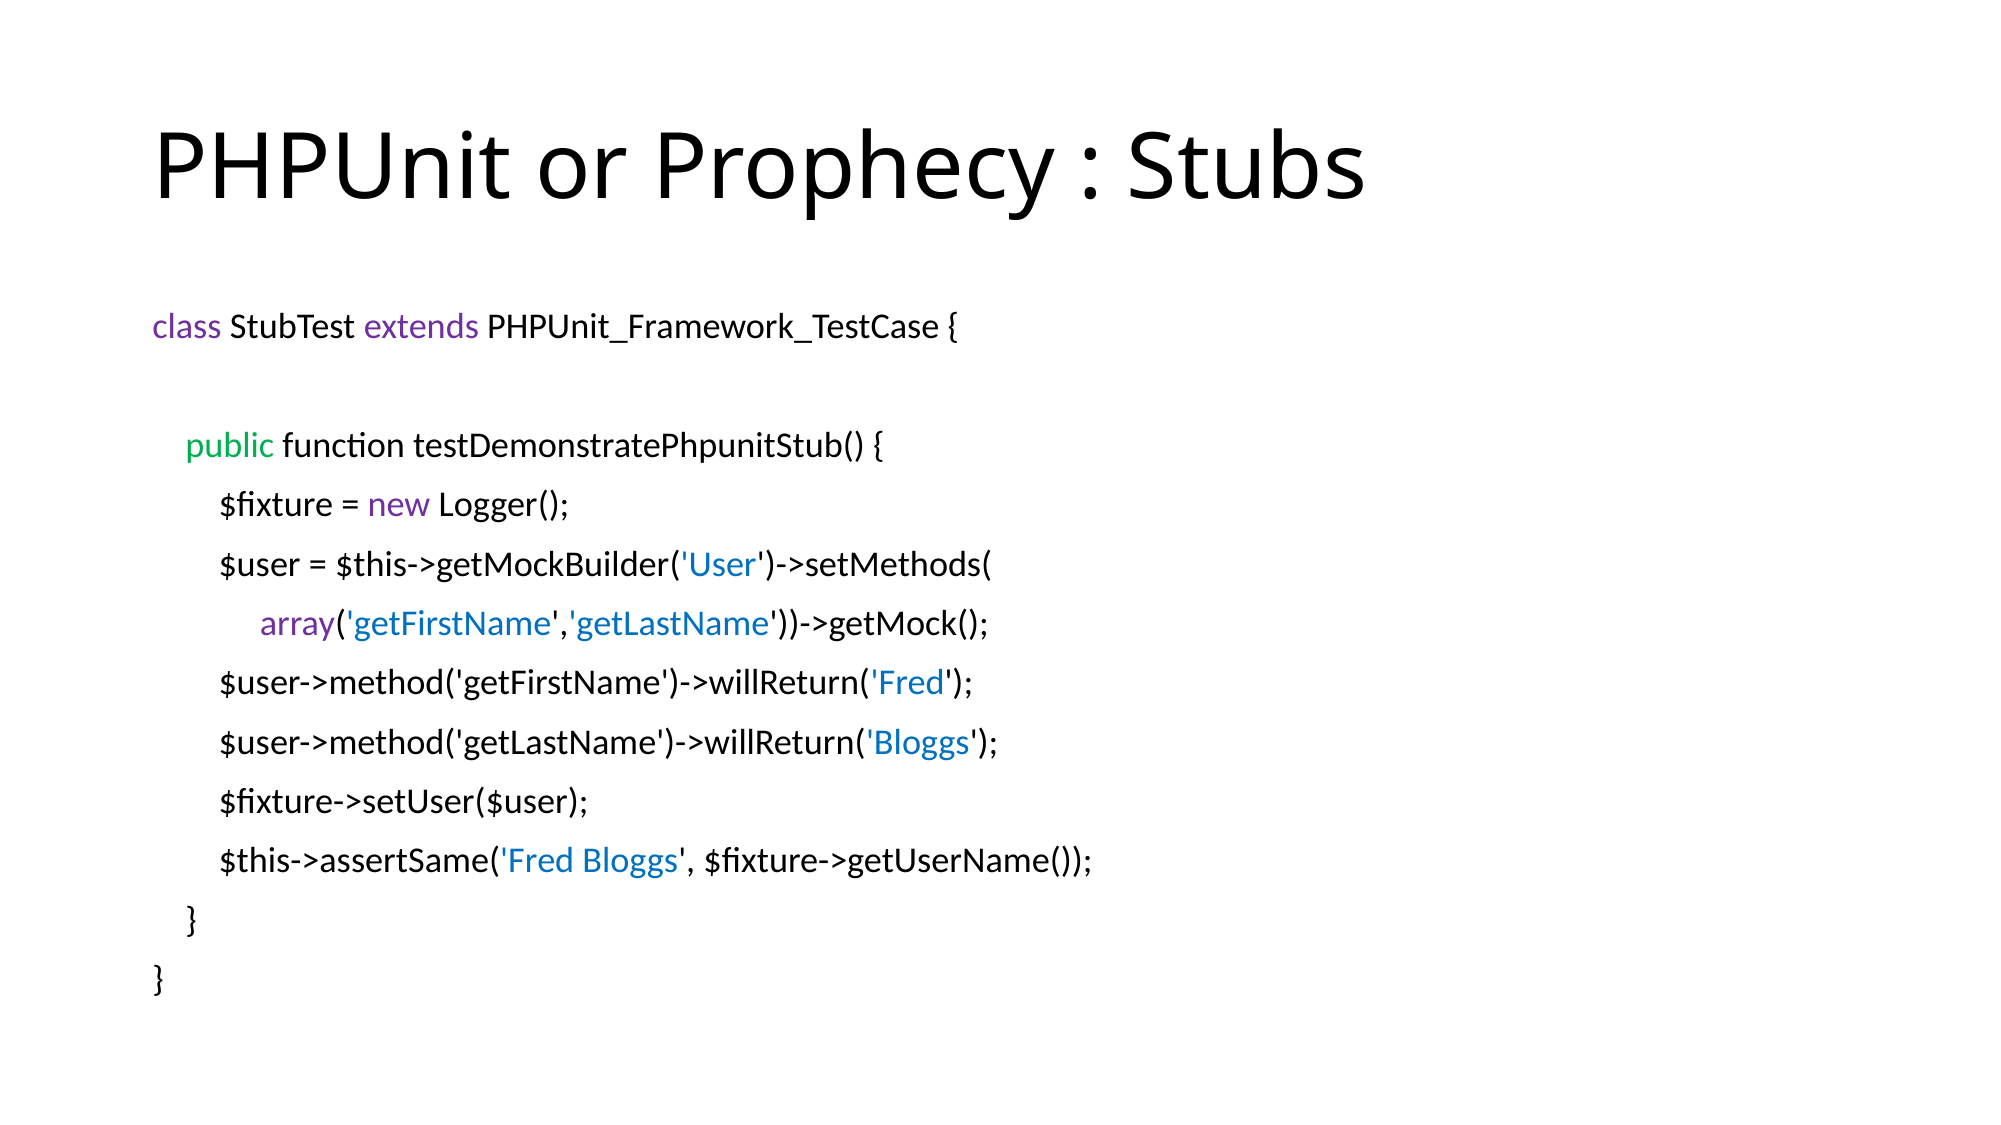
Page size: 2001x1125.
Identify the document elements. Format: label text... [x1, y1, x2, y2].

list class StubTest extends PHPUnit_Framework_TestCase { public function testDemonstratePhpunitStub() { $fixture = new Logger(); $user = $this->getMockBuilder('User')->setMethods( array('getFirstName','getLastName'))->getMock(); $user->method('getFirstName')->willReturn('Fred'); $user->method('getLastName')->willReturn('Bloggs'); $fixture->setUser($user); $this->assertSame('Fred Bloggs', $fixture->getUserName()); } } [137, 299, 1863, 1014]
title PHPUnit or Prophecy : Stubs [137, 59, 1863, 278]
